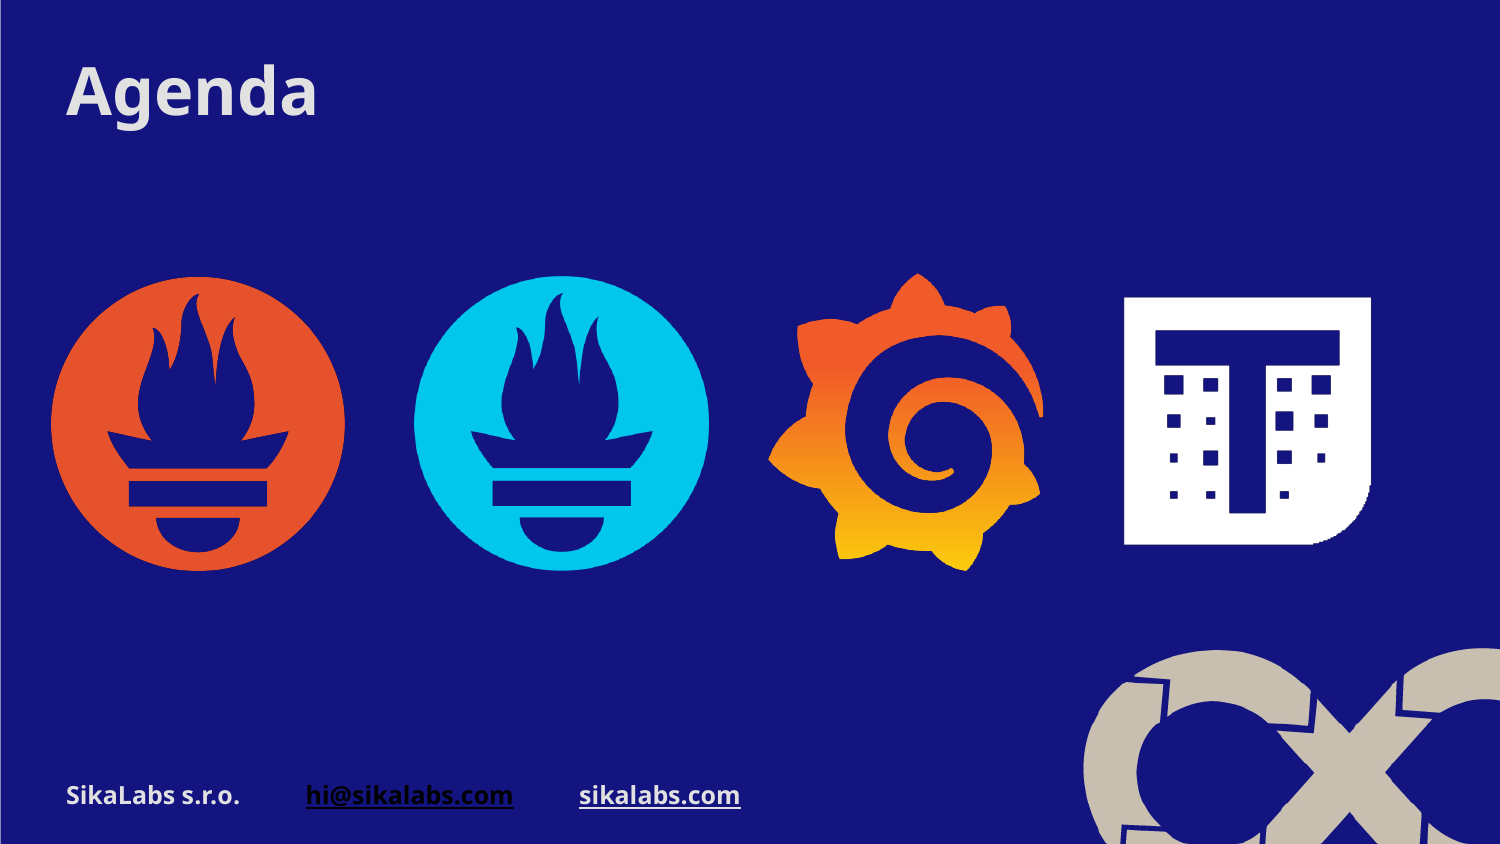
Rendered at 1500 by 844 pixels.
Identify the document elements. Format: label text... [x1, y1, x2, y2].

title Agenda [51, 33, 1449, 128]
picture [0, 0, 1500, 844]
